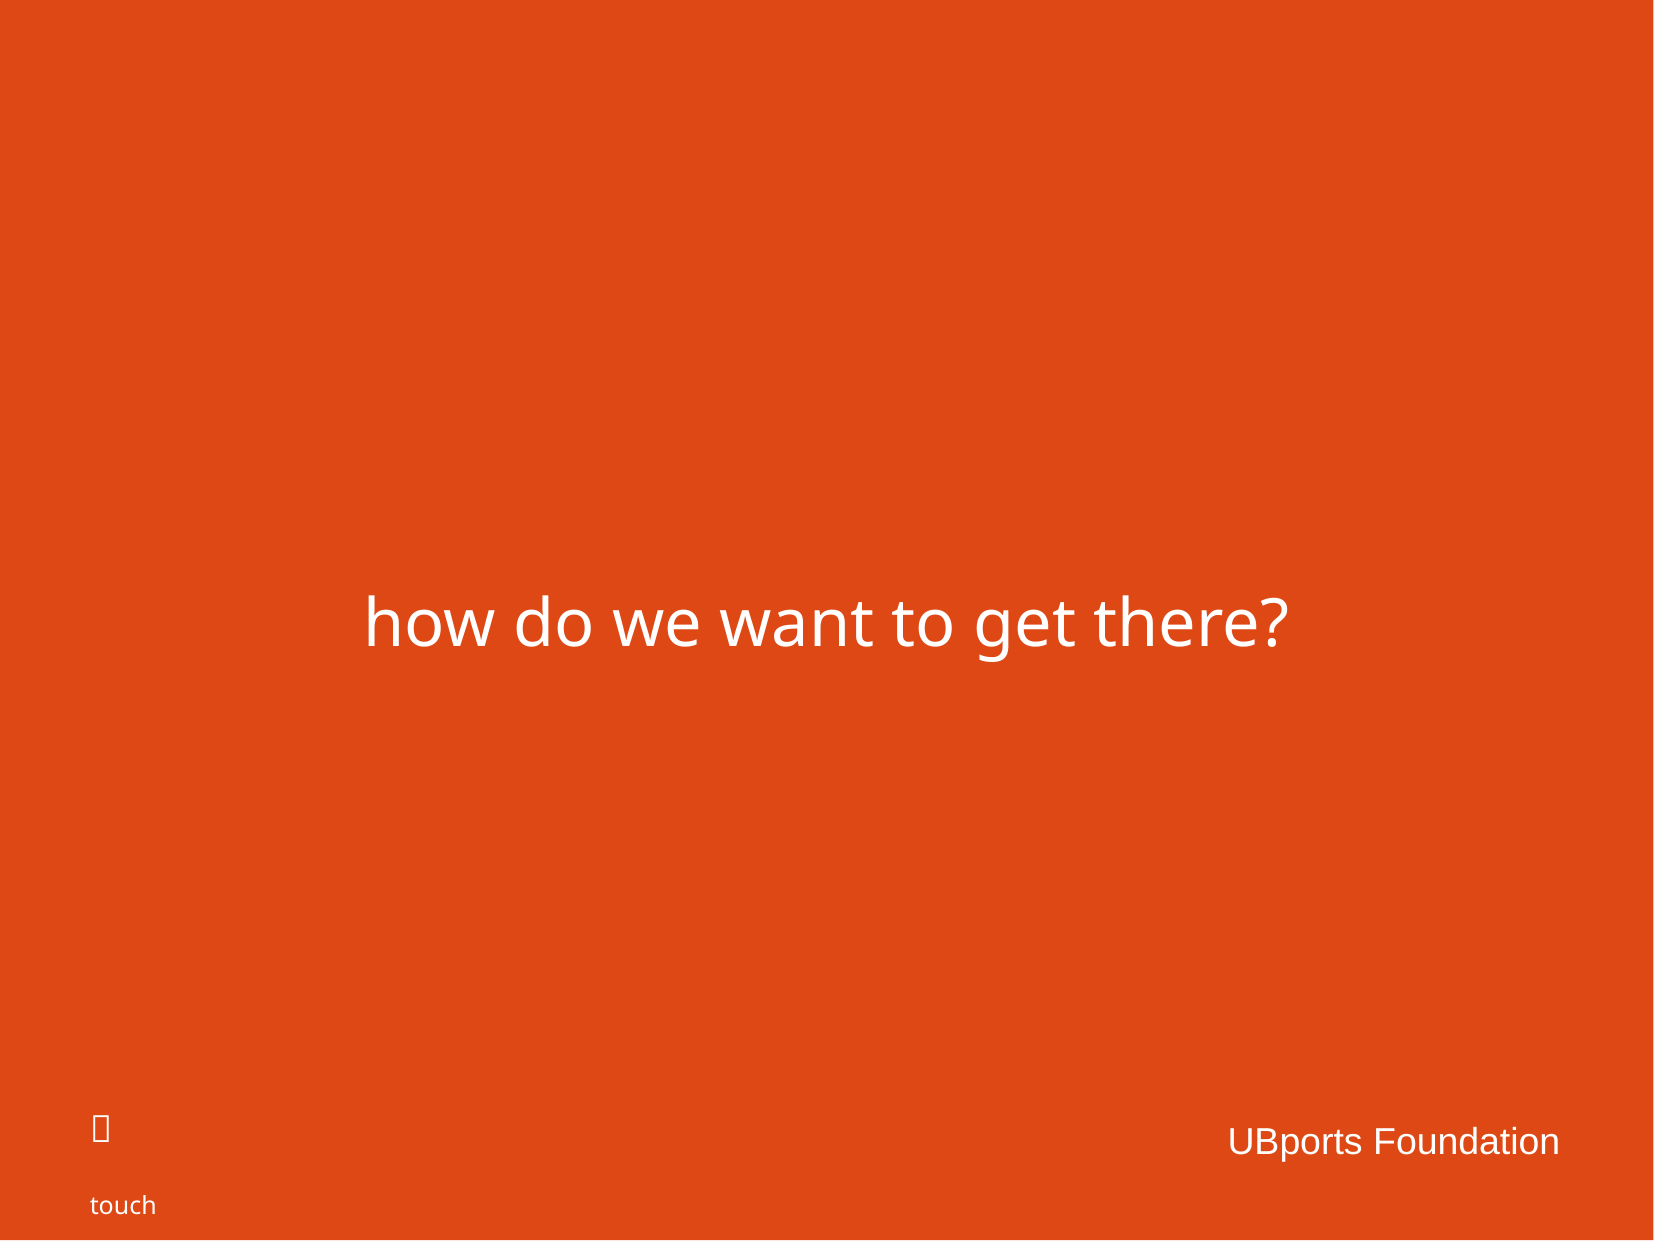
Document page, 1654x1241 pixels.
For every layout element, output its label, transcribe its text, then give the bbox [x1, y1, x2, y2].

subtitle how do we want to get there? [82, 569, 1571, 671]
